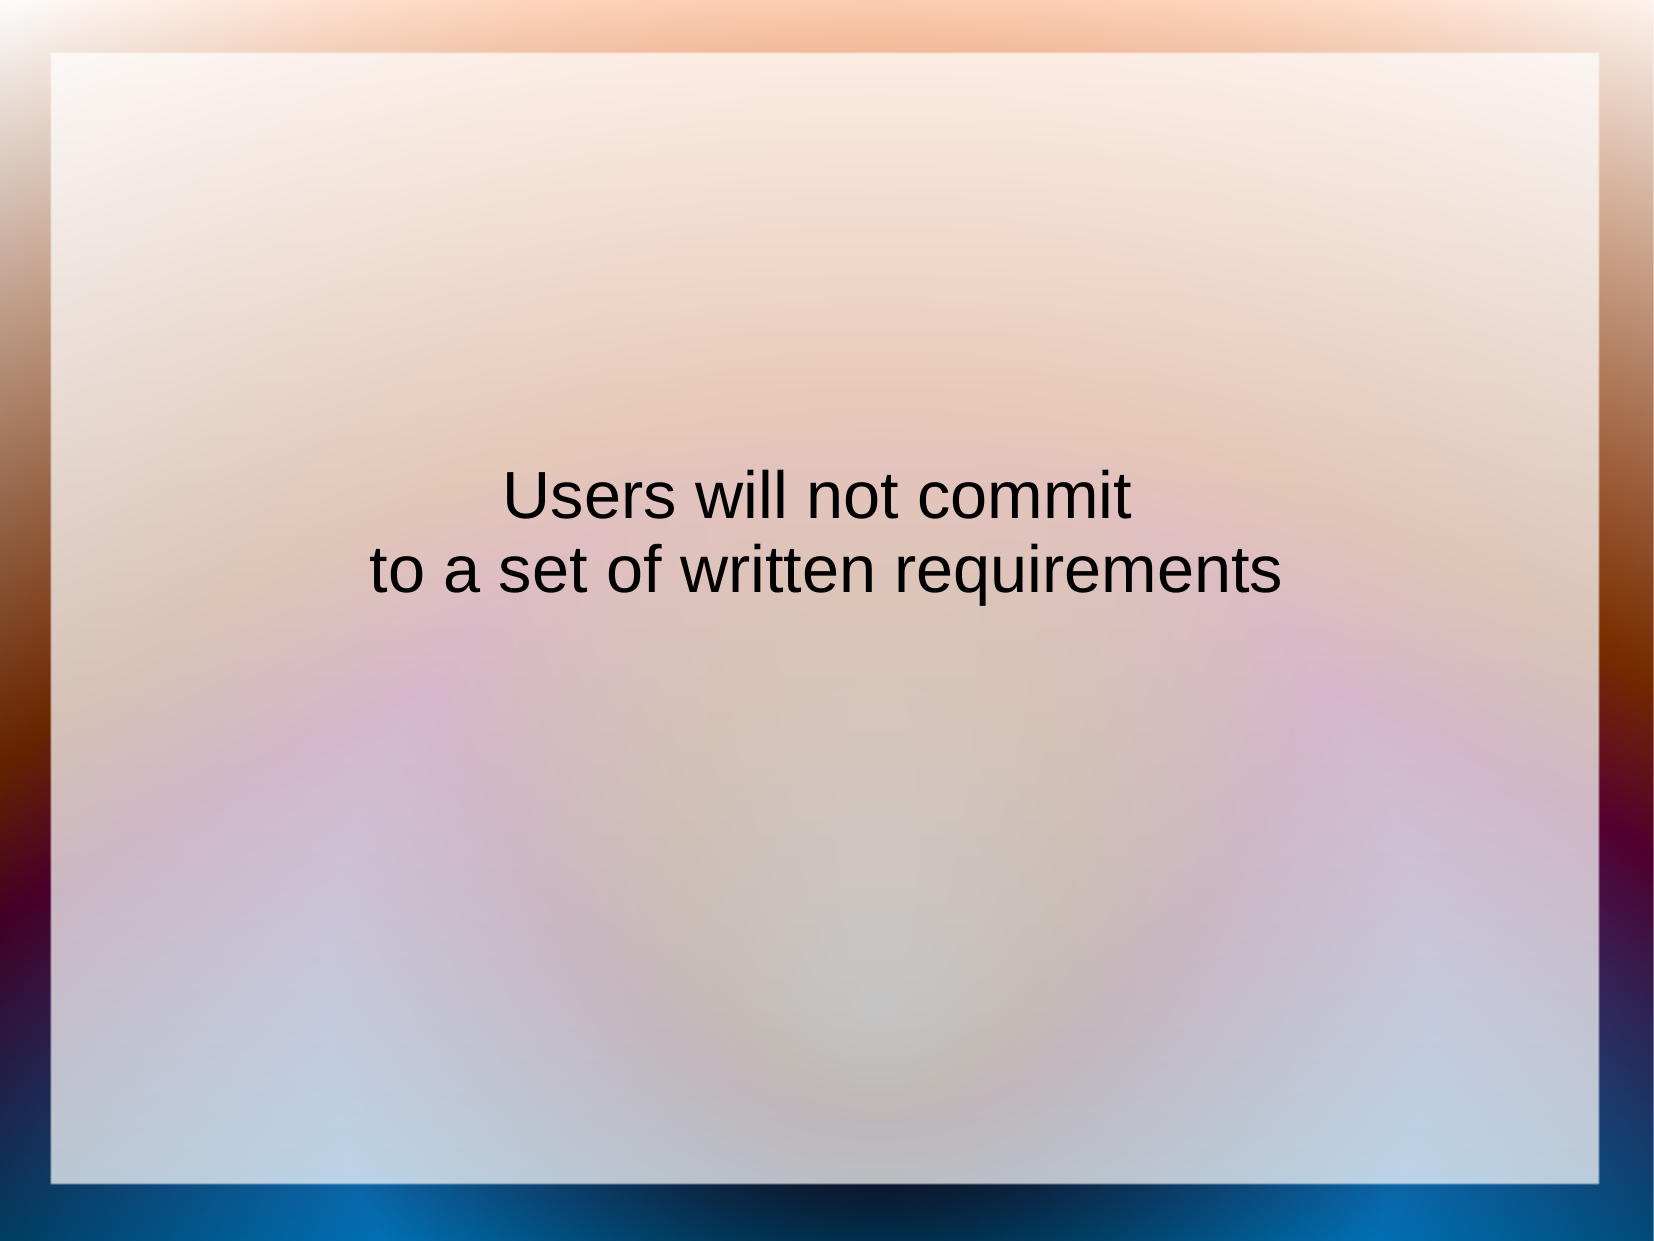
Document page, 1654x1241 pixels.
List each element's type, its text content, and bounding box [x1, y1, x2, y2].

picture [0, 0, 1654, 1241]
subtitle Users will not commit to a set of written requirements [82, 55, 1571, 1010]
